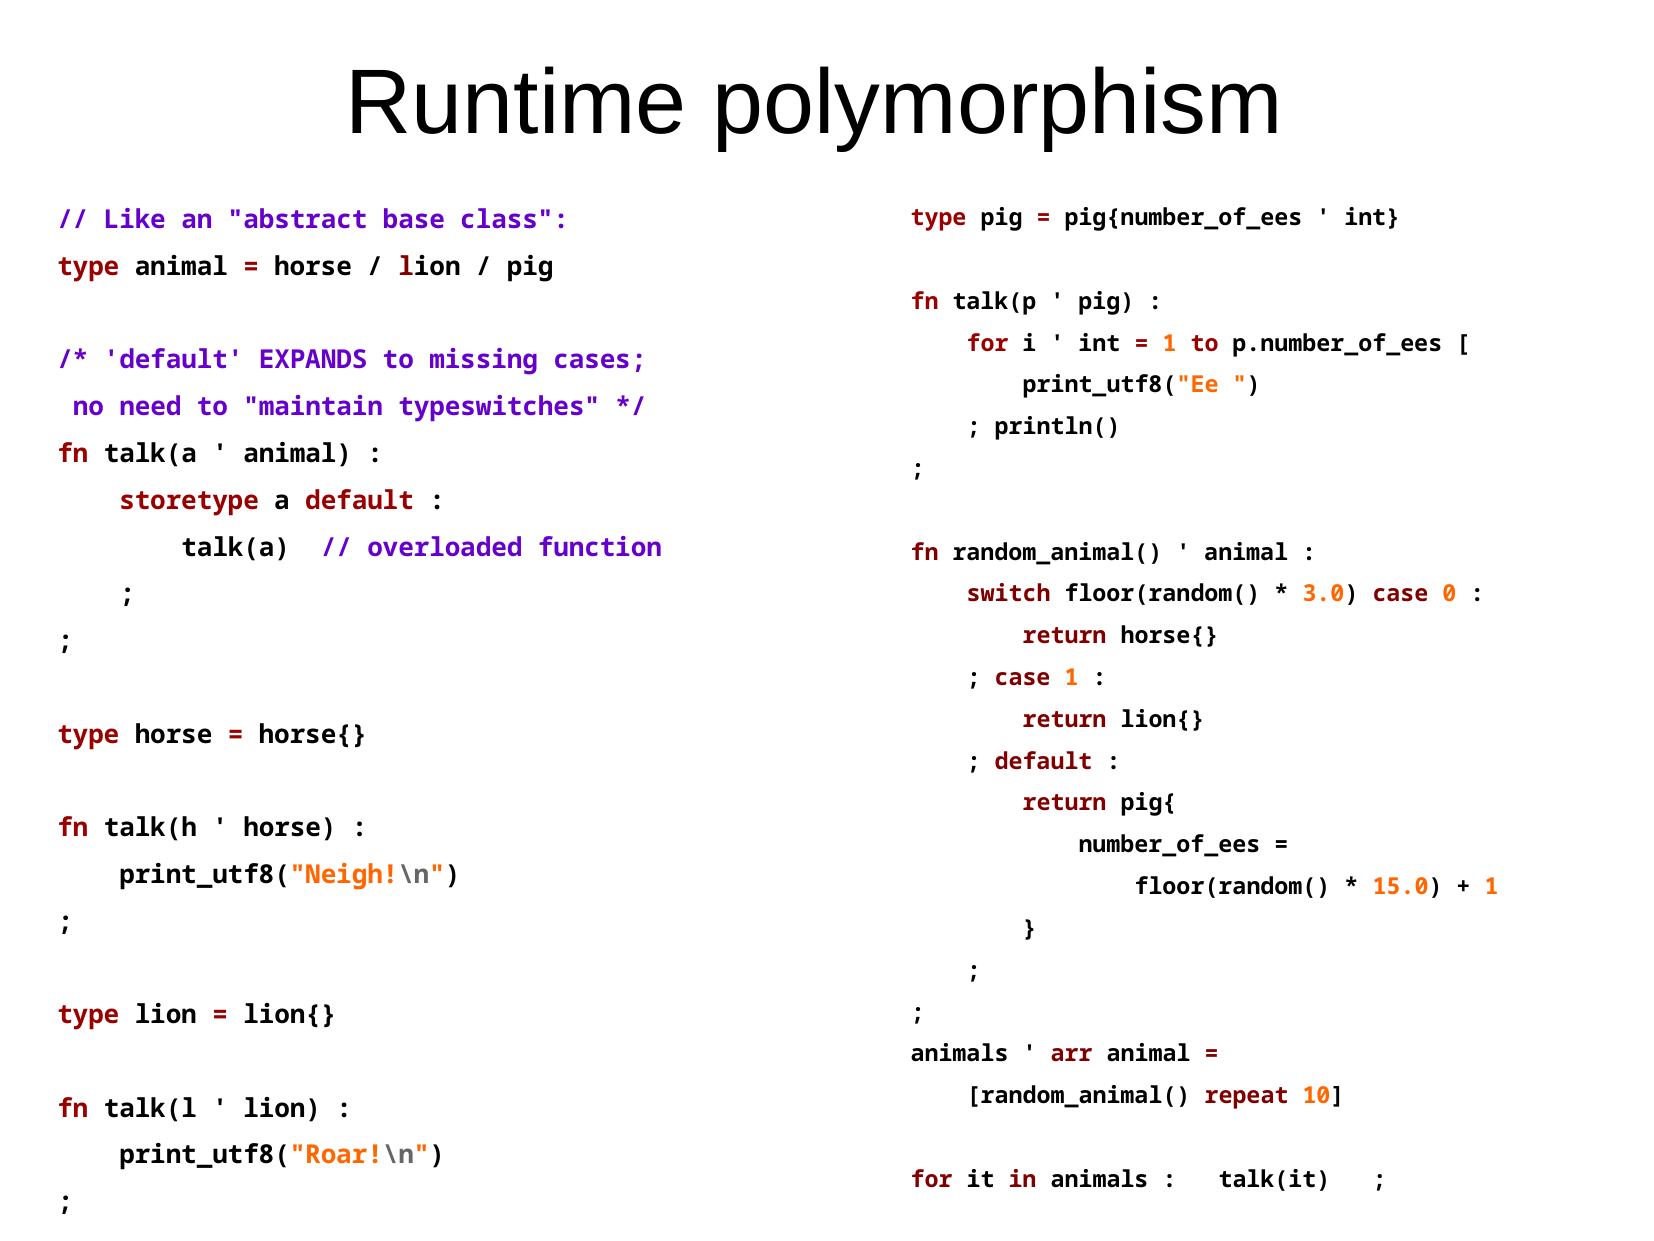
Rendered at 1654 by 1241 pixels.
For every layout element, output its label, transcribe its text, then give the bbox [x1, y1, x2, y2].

list type pig = pig{number_of_ees ' int} fn talk(p ' pig) : for i ' int = 1 to p.number_of_ees [ print_utf8("Ee ") ; println() ; fn random_animal() ' animal : switch floor(random() * 3.0) case 0 : return horse{} ; case 1 : return lion{} ; default : return pig{ number_of_ees = floor(random() * 15.0) + 1 } ; ; animals ' arr animal = [random_animal() repeat 10] for it in animals : talk(it) ; [885, 200, 1619, 1217]
title Runtime polymorphism [70, 26, 1560, 178]
list // Like an "abstract base class": type animal = horse / lion / pig /* 'default' EXPANDS to missing cases; no need to "maintain typeswitches" */ fn talk(a ' animal) : storetype a default : talk(a) // overloaded function ; ; type horse = horse{} fn talk(h ' horse) : print_utf8("Neigh!\n") ; type lion = lion{} fn talk(l ' lion) : print_utf8("Roar!\n") ; [29, 200, 780, 1241]
